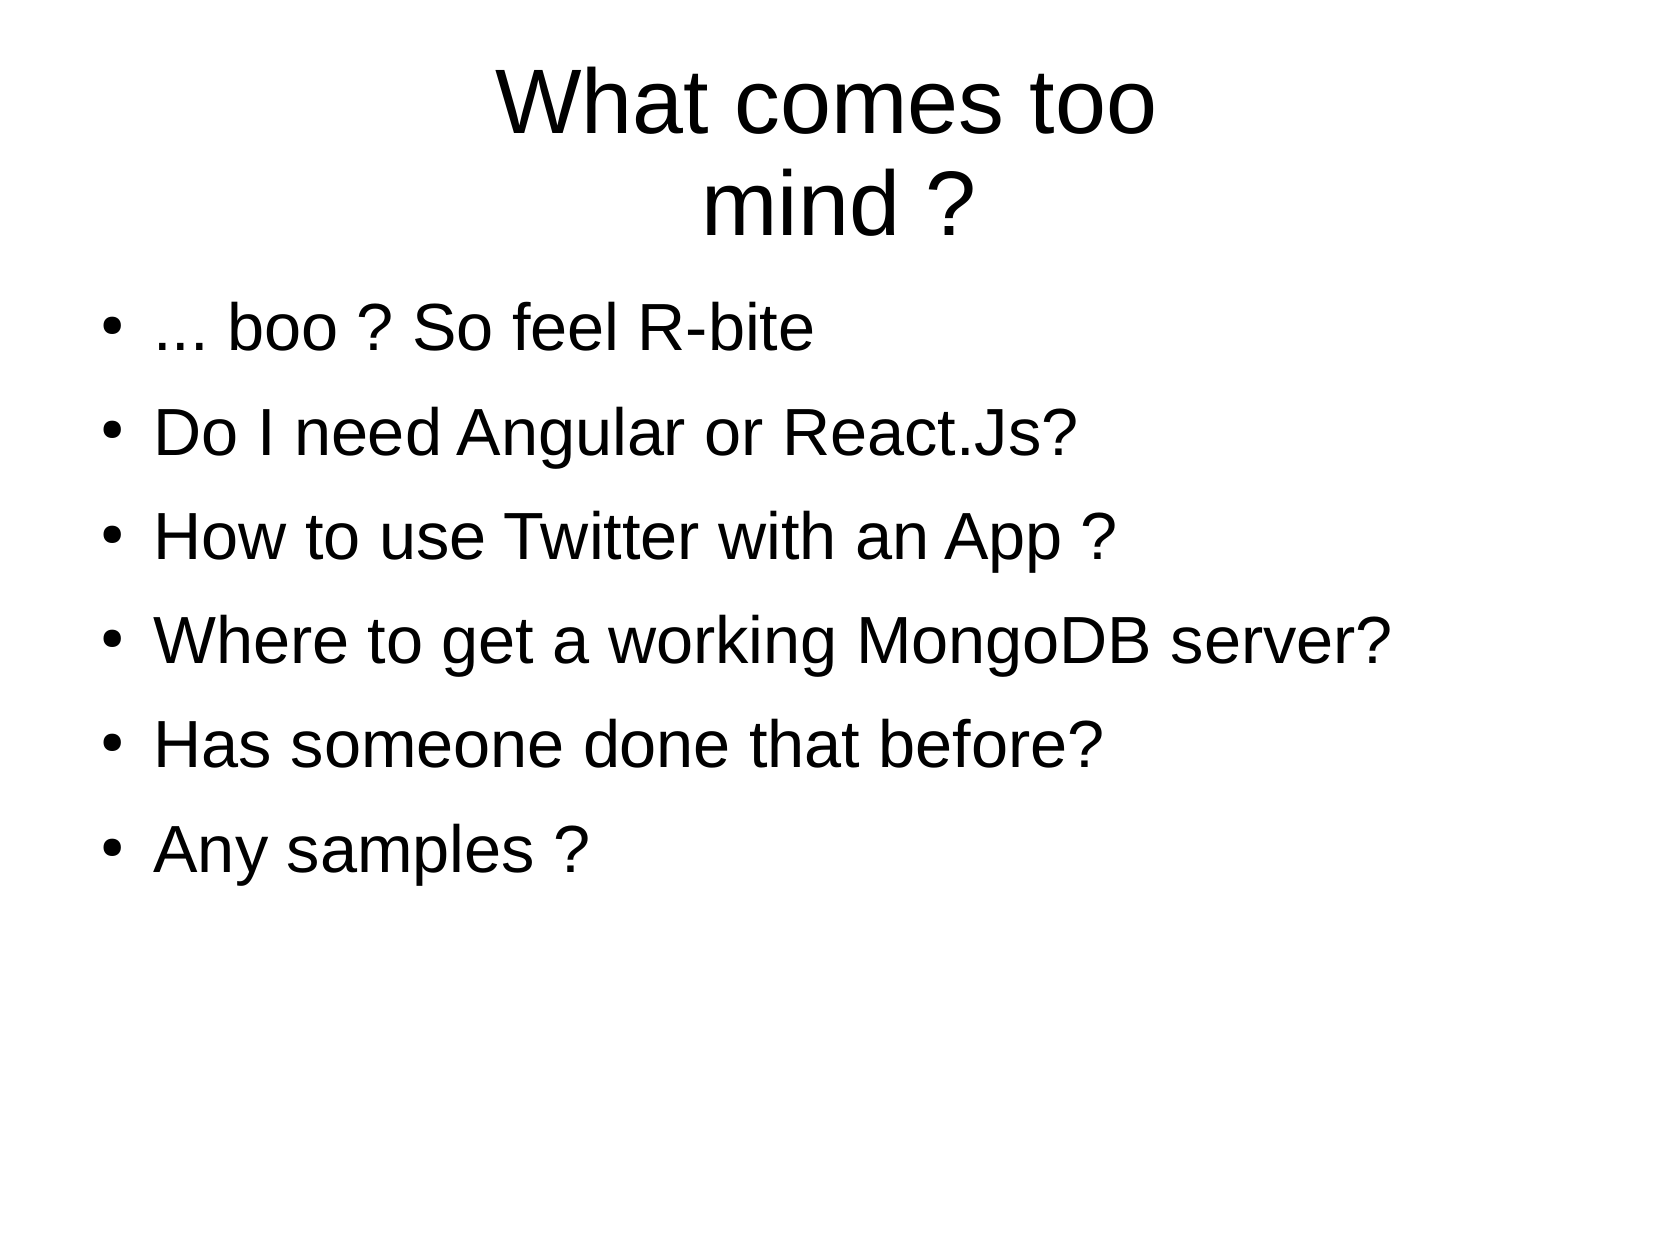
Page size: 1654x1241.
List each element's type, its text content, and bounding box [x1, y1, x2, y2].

title What comes too mind ? [82, 49, 1571, 257]
list ... boo ? So feel R-bite Do I need Angular or React.Js? How to use Twitter with an App ? Where to get a working MongoDB server? Has someone done that before? Any samples ? [82, 290, 1571, 1010]
